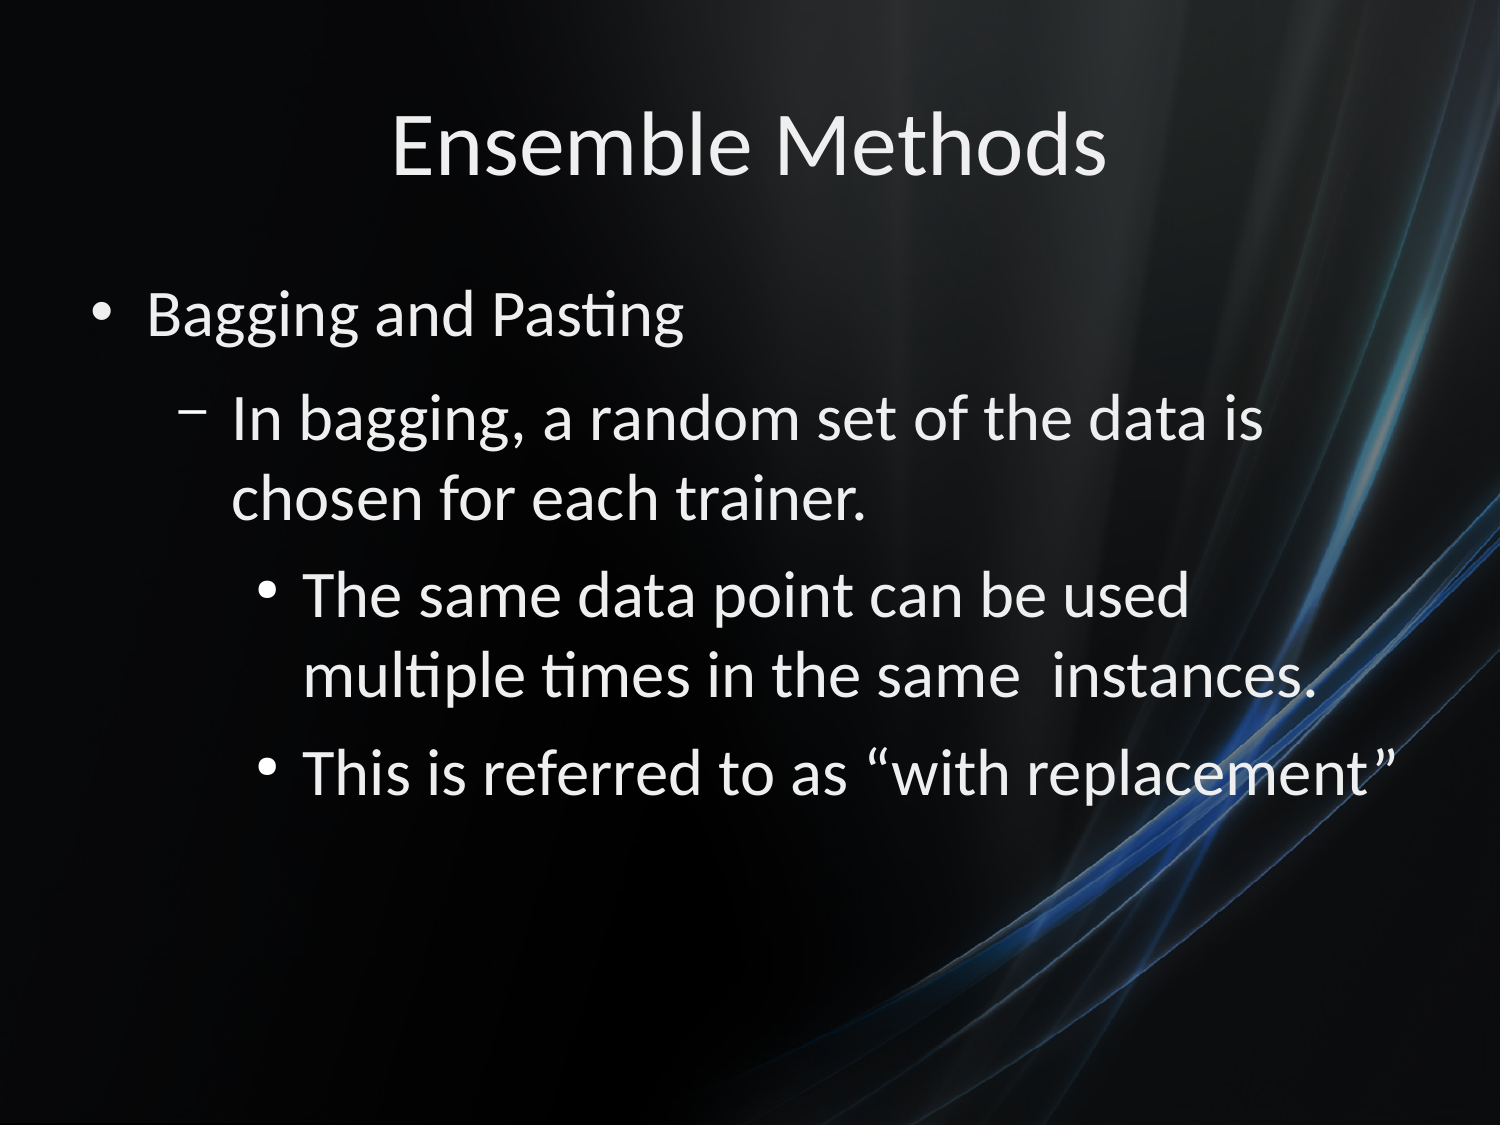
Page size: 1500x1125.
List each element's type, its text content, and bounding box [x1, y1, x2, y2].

title Ensemble Methods [75, 45, 1425, 233]
picture [0, 0, 1500, 1125]
list Bagging and Pasting In bagging, a random set of the data is chosen for each trainer. The same data point can be used multiple times in the same instances. This is referred to as “with replacement” [75, 262, 1425, 1005]
